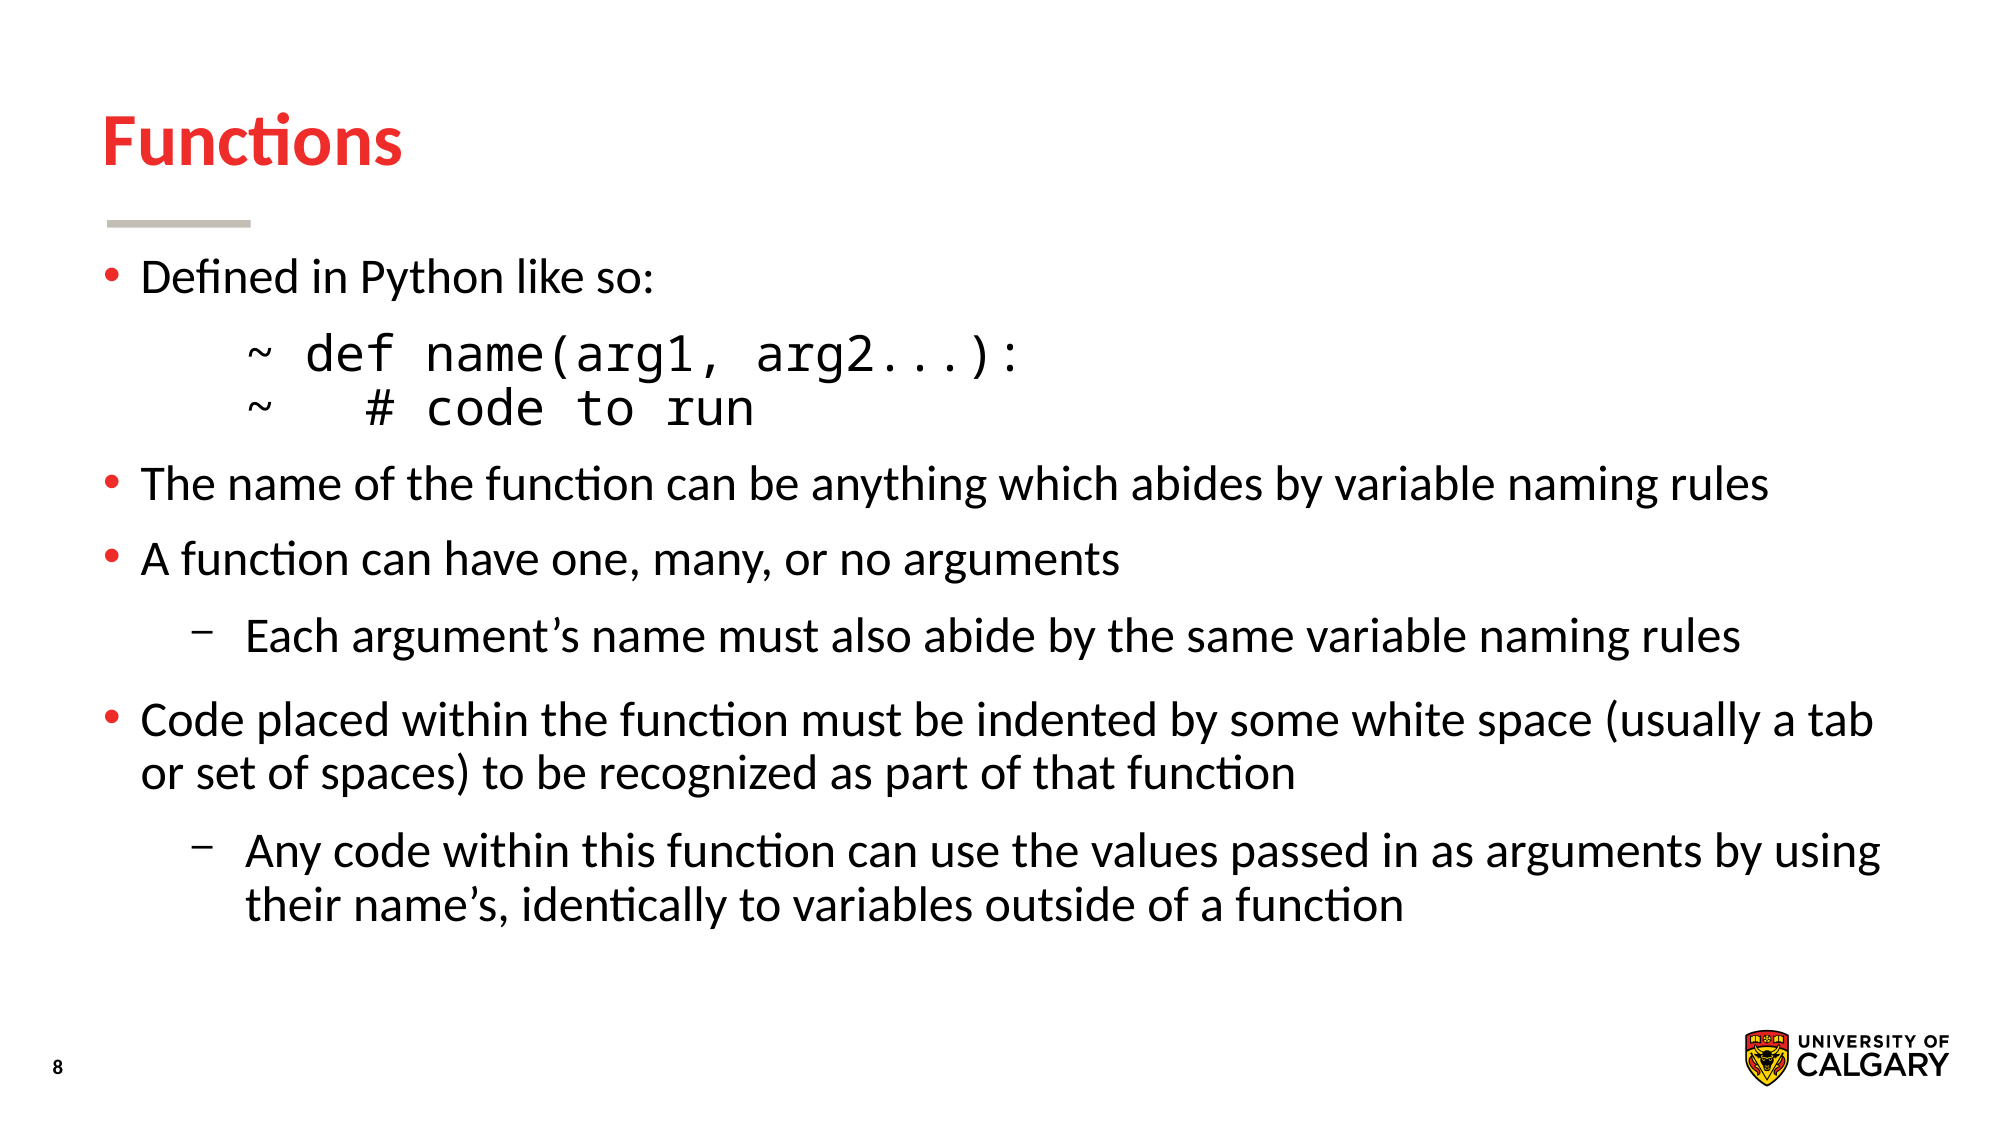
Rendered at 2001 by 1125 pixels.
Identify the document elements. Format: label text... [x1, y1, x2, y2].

list Defined in Python like so: ~ def name(arg1, arg2...): ~ # code to run The name of the function can be anything which abides by variable naming rules A function can have one, many, or no arguments Each argument’s name must also abide by the same variable naming rules Code placed within the function must be indented by some white space (usually a tab or set of spaces) to be recognized as part of that function Any code within this function can use the values passed in as arguments by using their name’s, identically to variables outside of a function [88, 243, 1912, 957]
title Functions [87, 60, 1774, 222]
picture [1722, 1012, 1972, 1099]
